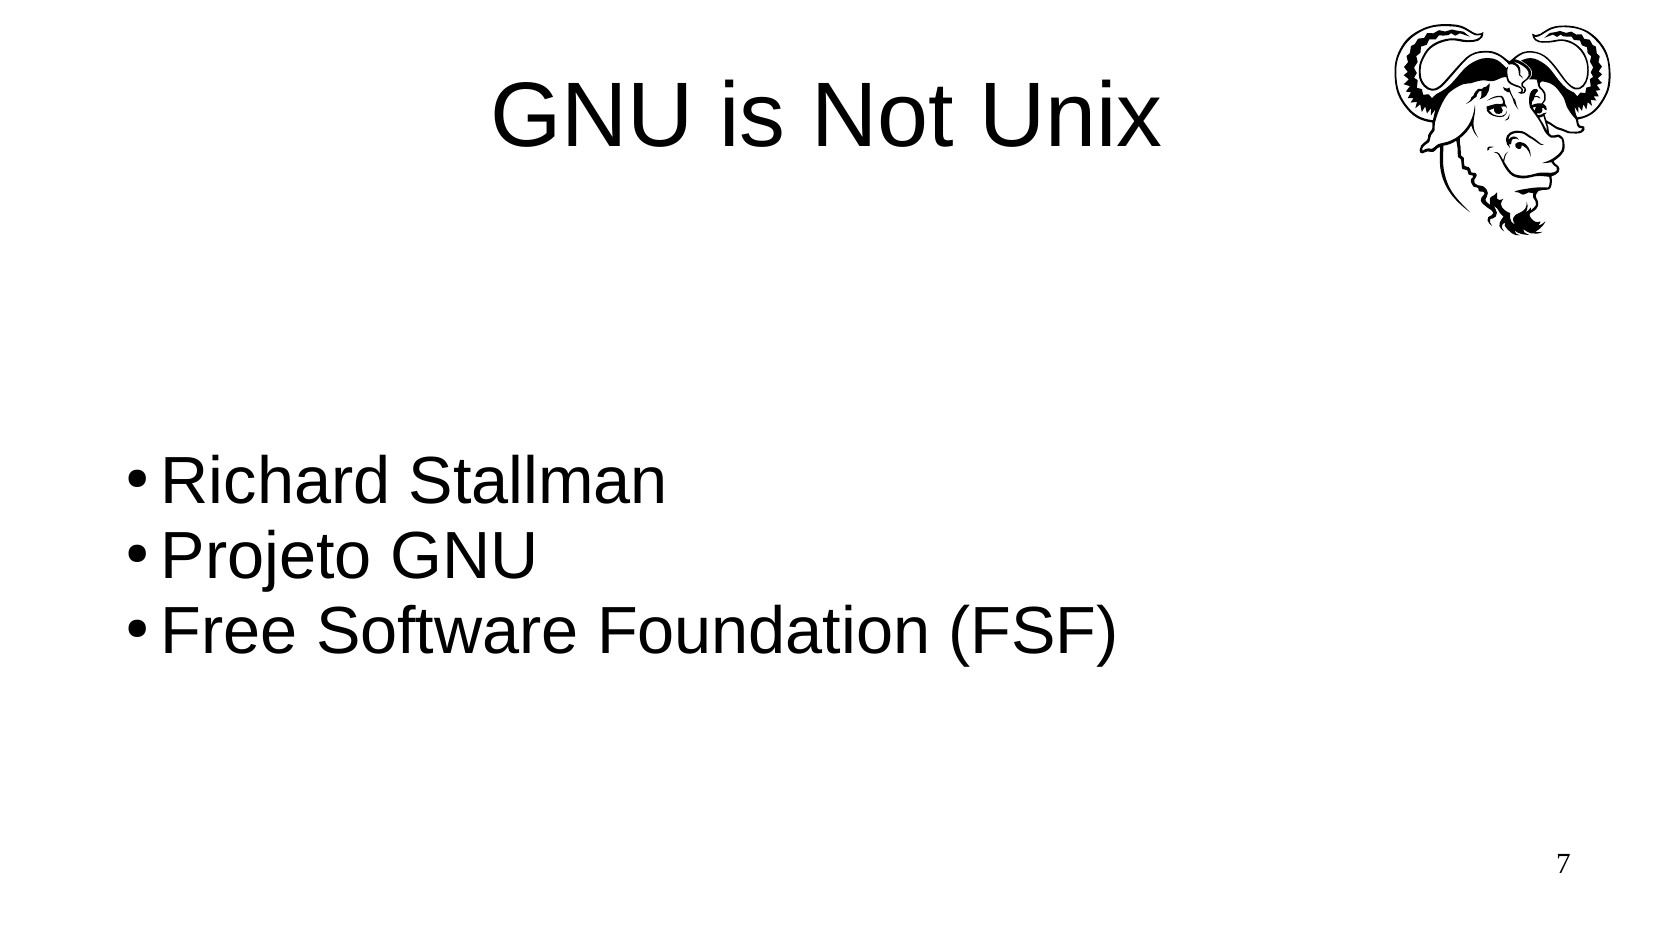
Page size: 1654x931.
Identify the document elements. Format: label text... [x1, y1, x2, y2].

subtitle Richard Stallman Projeto GNU Free Software Foundation (FSF) [90, 255, 1591, 856]
title GNU is Not Unix [82, 37, 1394, 193]
picture [1394, 24, 1611, 236]
